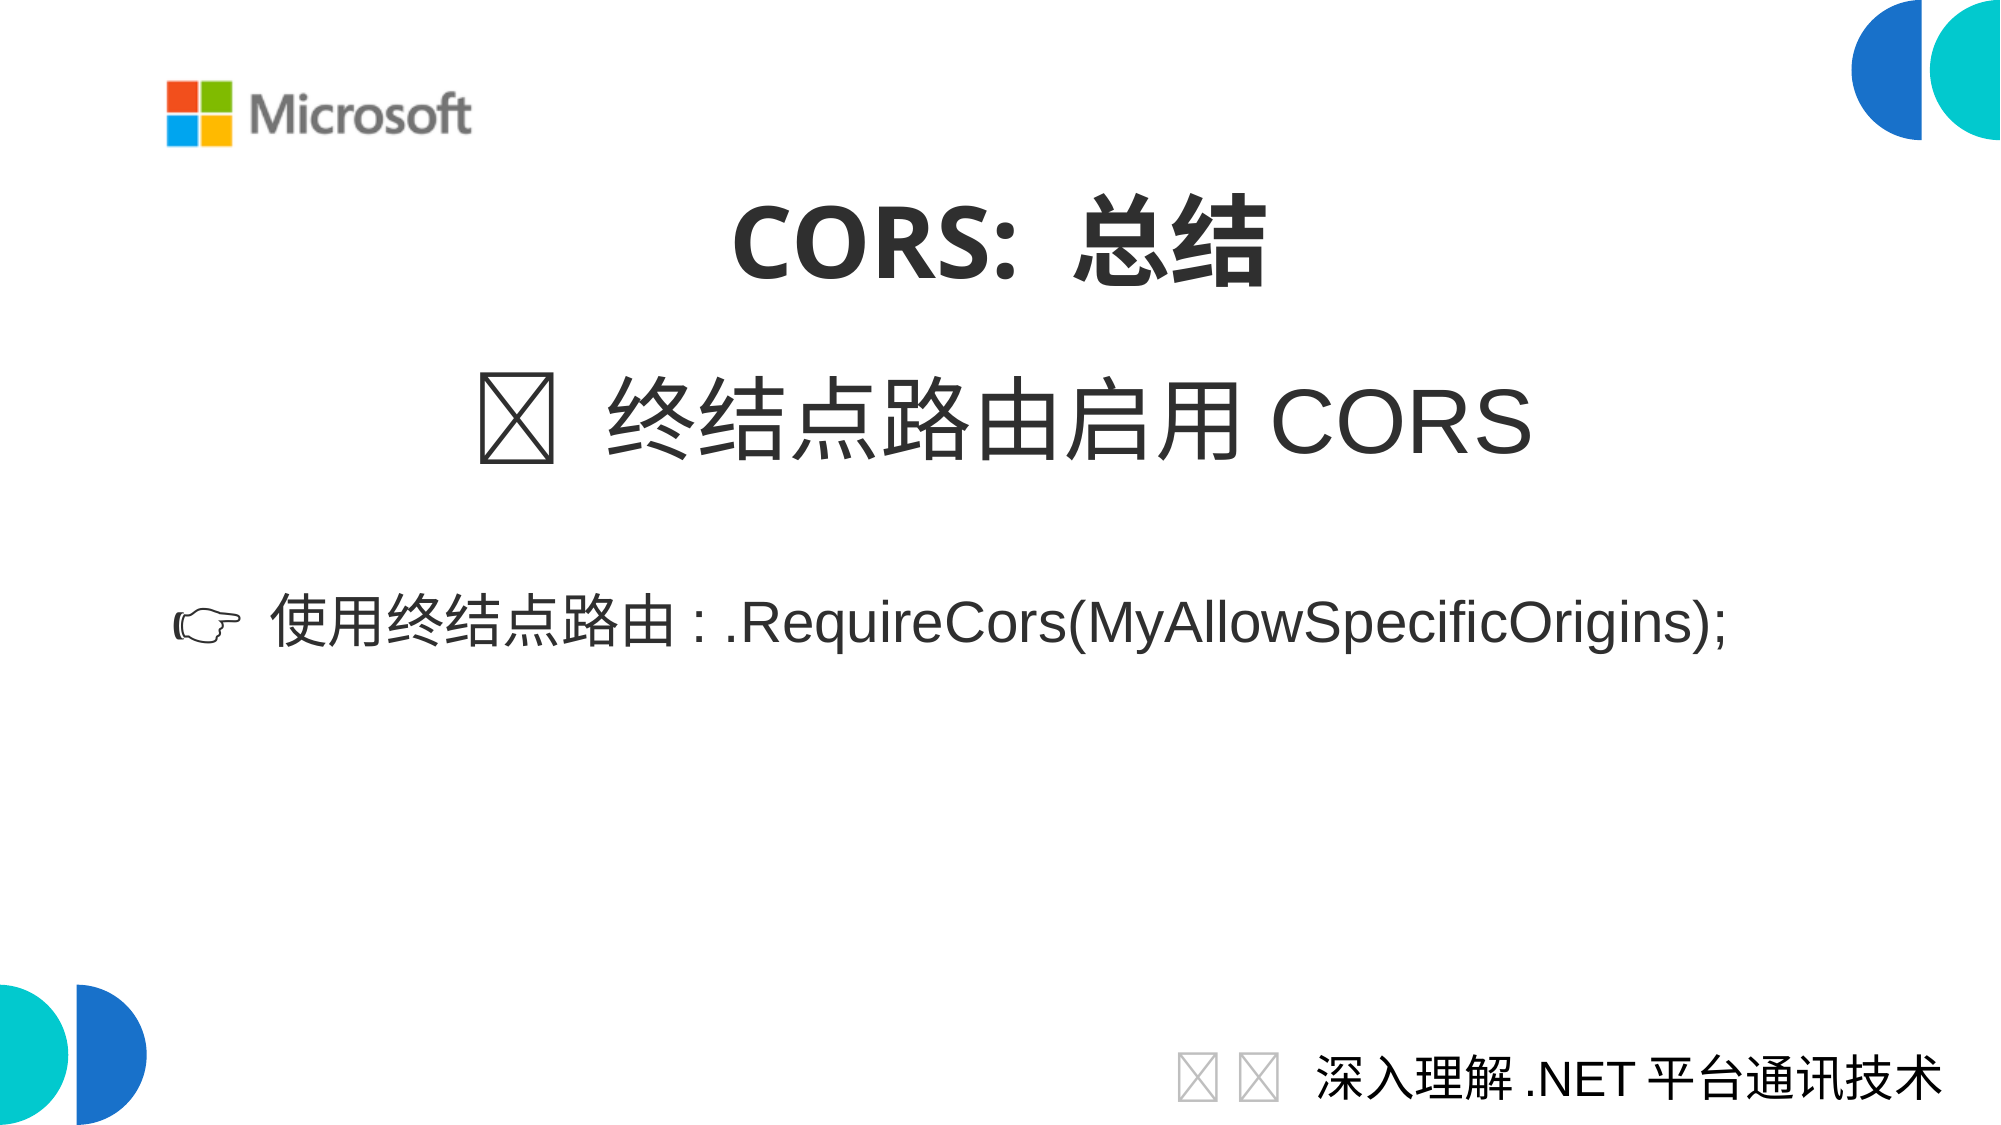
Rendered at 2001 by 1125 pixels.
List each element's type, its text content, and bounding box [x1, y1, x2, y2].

text_box [1702, 6, 2001, 160]
picture [85, 41, 552, 189]
title CORS: 总结 [138, 145, 1862, 332]
text_box 🚀 终结点路由启用CORS [144, 354, 1862, 509]
subtitle 🚀 🚀 深入理解.NET平台通讯技术 [1173, 1046, 1952, 1107]
text_box 👉 使用终结点路由: .RequireCors(MyAllowSpecificOrigins); [156, 576, 1875, 731]
